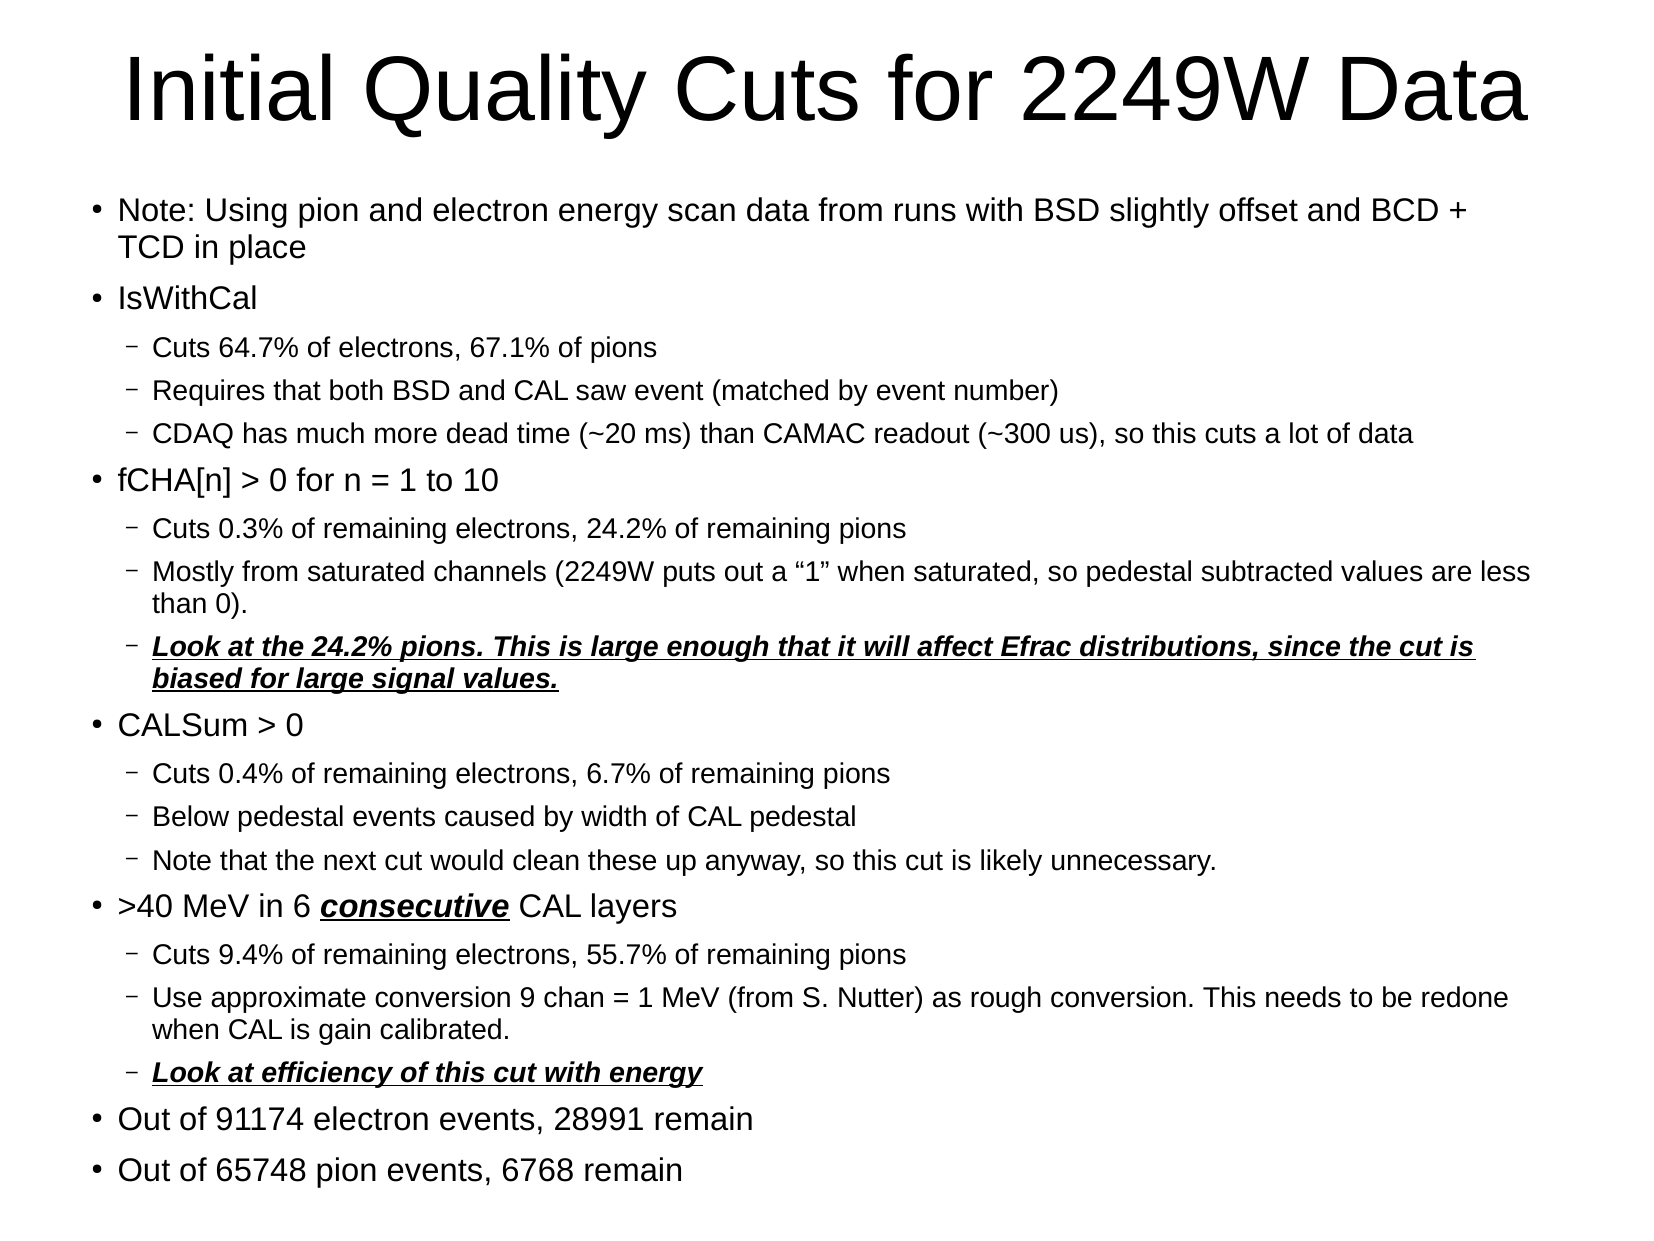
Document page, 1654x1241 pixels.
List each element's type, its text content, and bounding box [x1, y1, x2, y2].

list Note: Using pion and electron energy scan data from runs with BSD slightly offset and BCD + TCD in place IsWithCal Cuts 64.7% of electrons, 67.1% of pions Requires that both BSD and CAL saw event (matched by event number) CDAQ has much more dead time (~20 ms) than CAMAC readout (~300 us), so this cuts a lot of data fCHA[n] > 0 for n = 1 to 10 Cuts 0.3% of remaining electrons, 24.2% of remaining pions Mostly from saturated channels (2249W puts out a “1” when saturated, so pedestal subtracted values are less than 0). Look at the 24.2% pions. This is large enough that it will affect Efrac distributions, since the cut is biased for large signal values. CALSum > 0 Cuts 0.4% of remaining electrons, 6.7% of remaining pions Below pedestal events caused by width of CAL pedestal Note that the next cut would clean these up anyway, so this cut is likely unnecessary. >40 MeV in 6 consecutive CAL layers Cuts 9.4% of remaining electrons, 55.7% of remaining pions Use approximate conversion 9 chan = 1 MeV (from S. Nutter) as rough conversion. This needs to be redone when CAL is gain calibrated. Look at efficiency of this cut with energy Out of 91174 electron events, 28991 remain Out of 65748 pion events, 6768 remain [82, 193, 1538, 1200]
title Initial Quality Cuts for 2249W Data [82, 0, 1571, 193]
